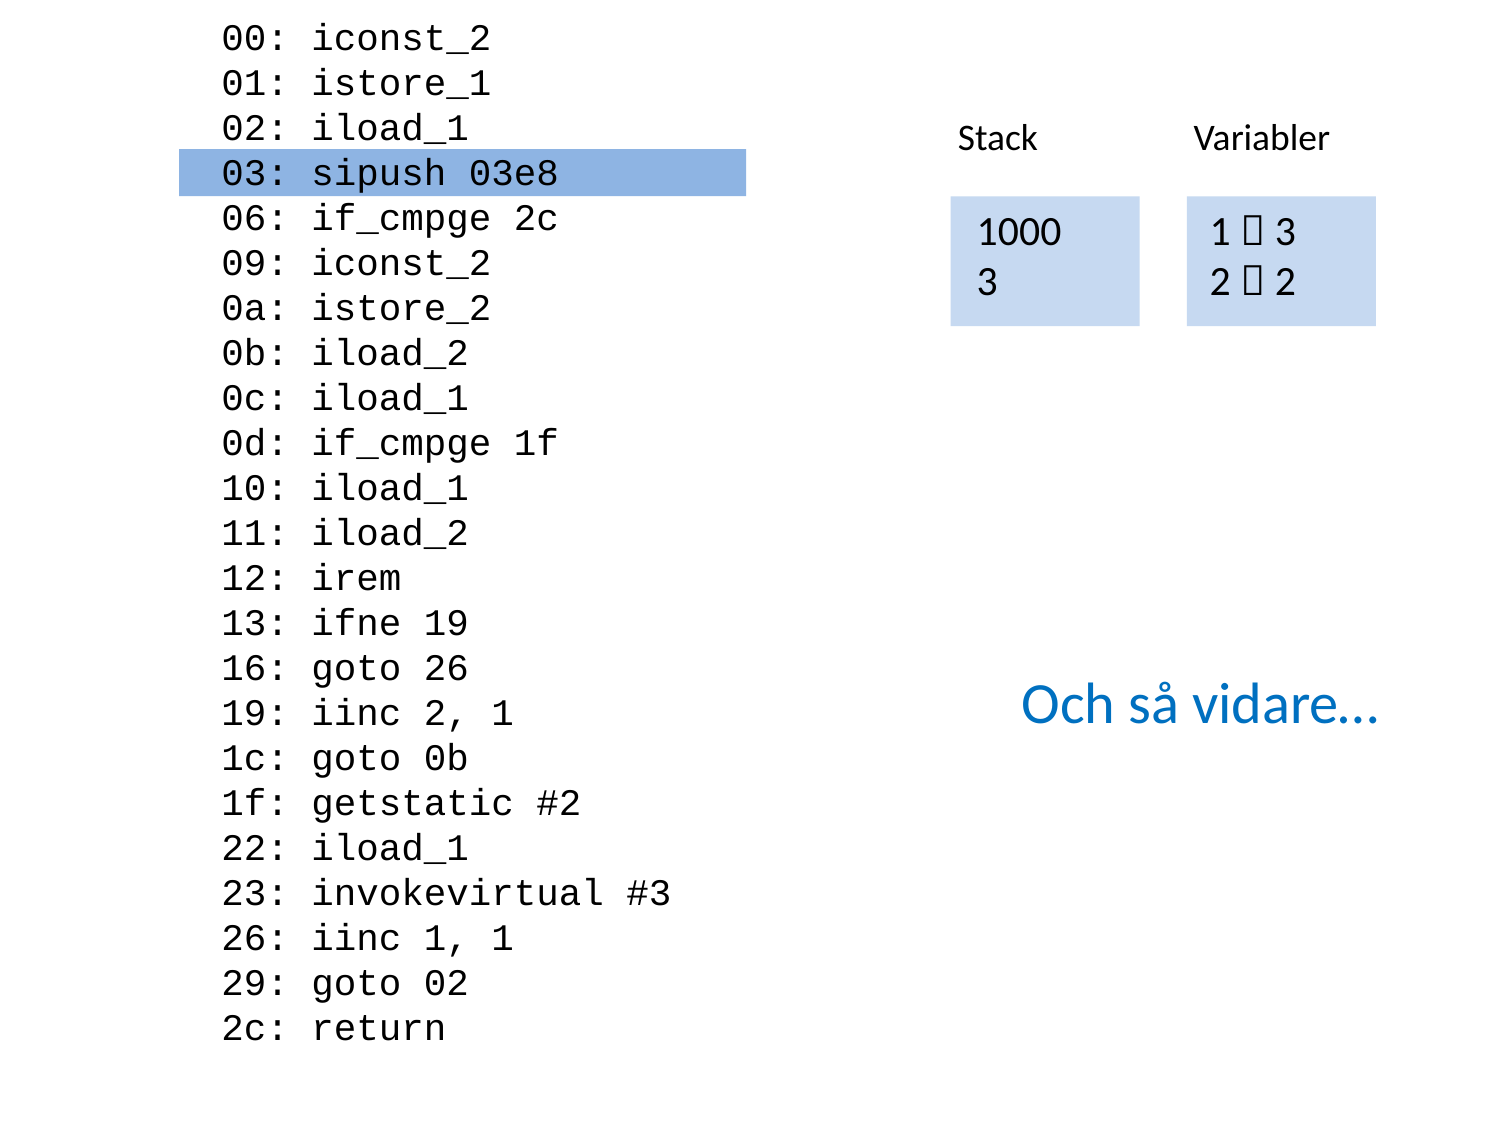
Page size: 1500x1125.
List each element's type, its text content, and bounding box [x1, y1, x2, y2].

text_box Variabler [1178, 105, 1345, 165]
text_box 1  3 2  2 [1194, 196, 1328, 312]
text_box 00: iconst_2 01: istore_1 02: iload_1 03: sipush 03e8 06: if_cmpge 2c 09: iconst_2 0a: istore_2 0b: iload_2 0c: iload_1 0d: if_cmpge 1f 10: iload_1 11: iload_2 12: irem 13: ifne 19 16: goto 26 19: iinc 2, 1 1c: goto 0b 1f: getstatic #2 22: iload_1 23: invokevirtual #3 26: iinc 1, 1 29: goto 02 2c: return [206, 5, 703, 1056]
text_box [950, 196, 1140, 327]
text_box Och så vidare… [1006, 657, 1394, 743]
text_box Stack [943, 105, 1053, 165]
text_box 1000 3 [961, 196, 1077, 312]
text_box [1186, 196, 1376, 327]
text_box [179, 149, 206, 197]
text_box [703, 149, 747, 197]
